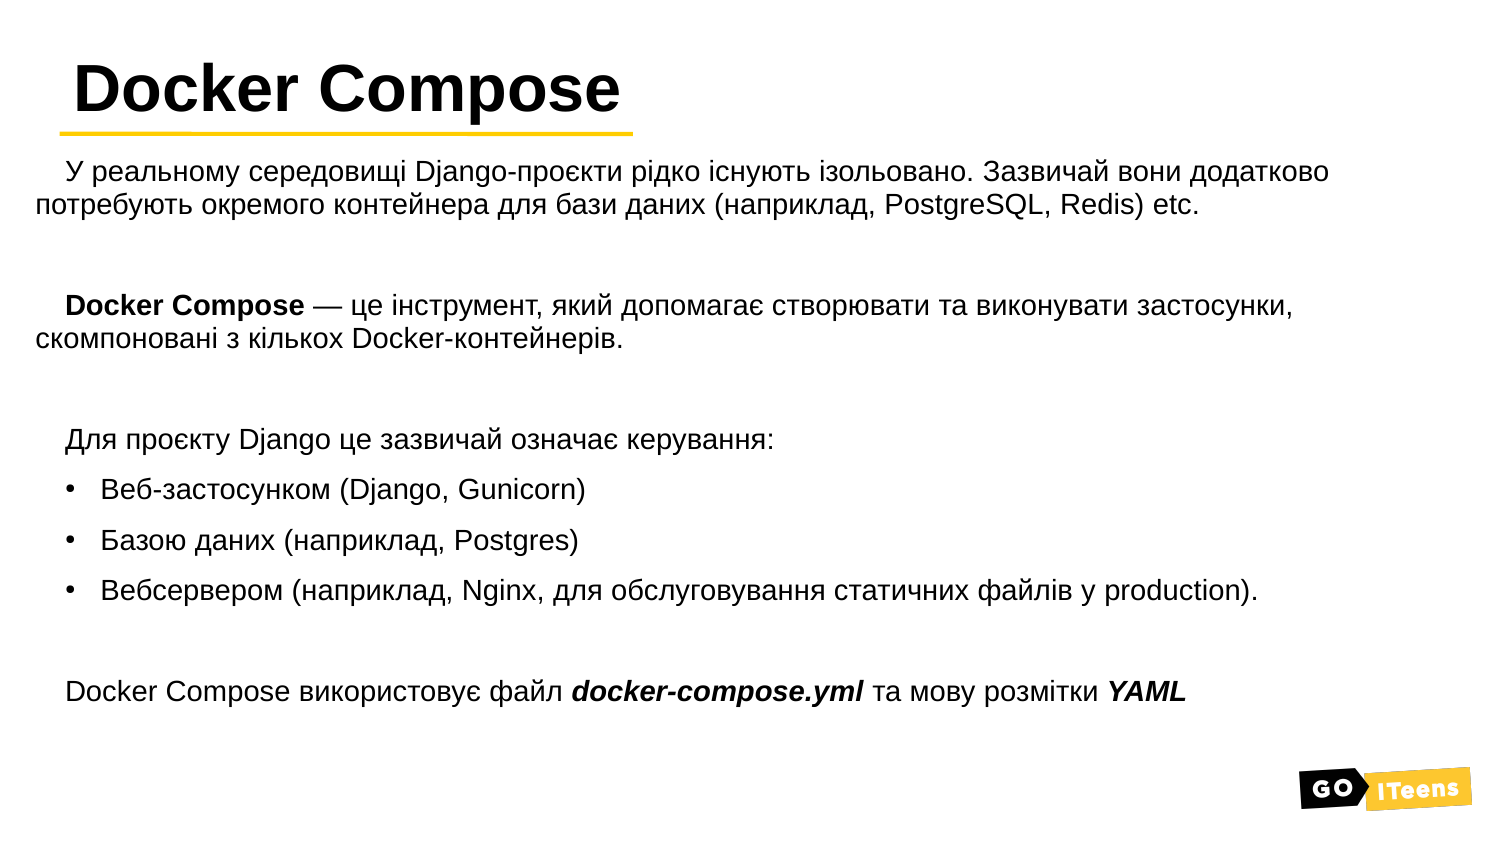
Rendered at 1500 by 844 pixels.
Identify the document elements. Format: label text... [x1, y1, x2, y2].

text_box У реальному середовищі Django-проєкти рідко існують ізольовано. Зазвичай вони додатково потребують окремого контейнера для бази даних (наприклад, PostgreSQL, Redis) etc. Docker Compose — це інструмент, який допомагає створювати та виконувати застосунки, скомпоновані з кількох Docker-контейнерів. Для проєкту Django це зазвичай означає керування: Веб-застосунком (Django, Gunicorn) Базою даних (наприклад, Postgres) Вебсервером (наприклад, Nginx, для обслуговування статичних файлів у production). Docker Compose використовує файл docker-compose.yml та мову розмітки YAML [20, 147, 1470, 774]
text_box [48, 132, 1460, 147]
text_box Docker Compose [58, 30, 1359, 132]
picture [1299, 767, 1472, 811]
